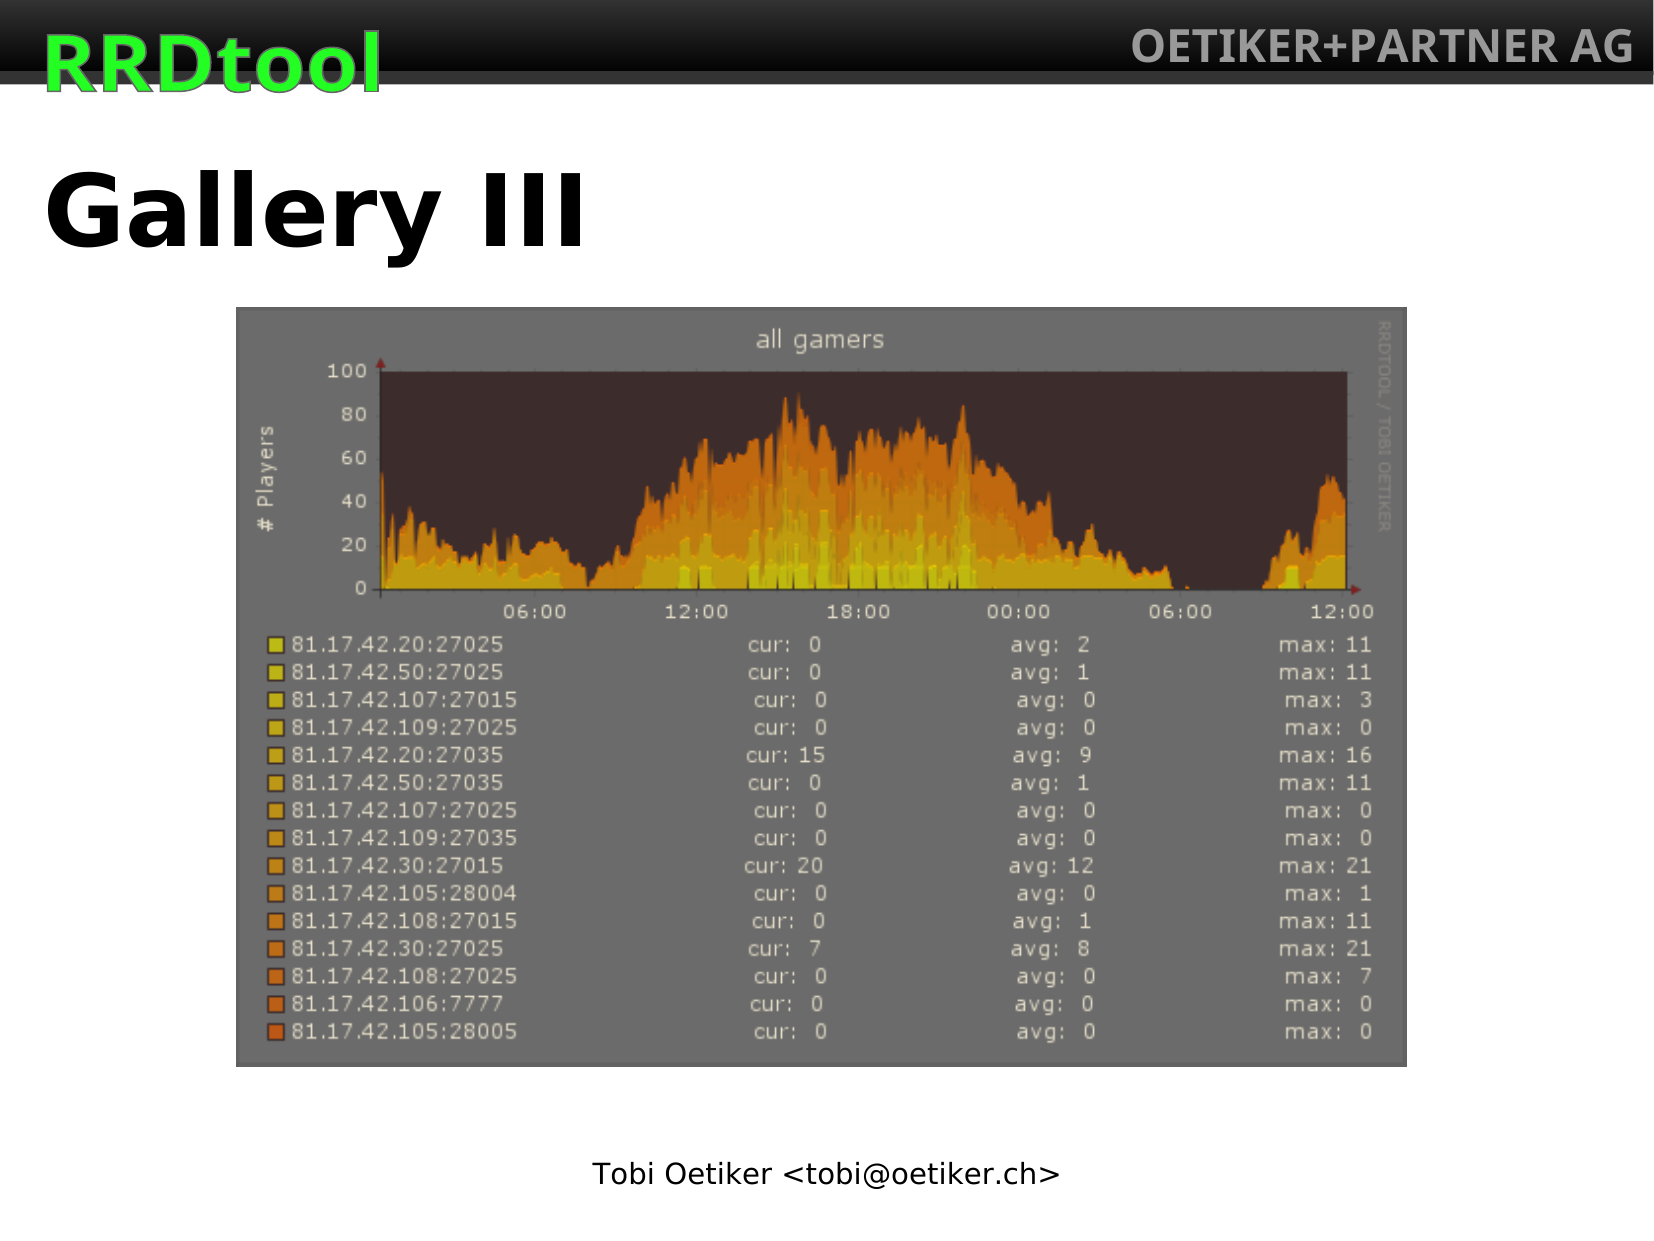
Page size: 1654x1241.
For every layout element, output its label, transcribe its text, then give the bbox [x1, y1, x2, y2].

picture [236, 307, 1407, 1067]
title Gallery III [43, 137, 1582, 287]
